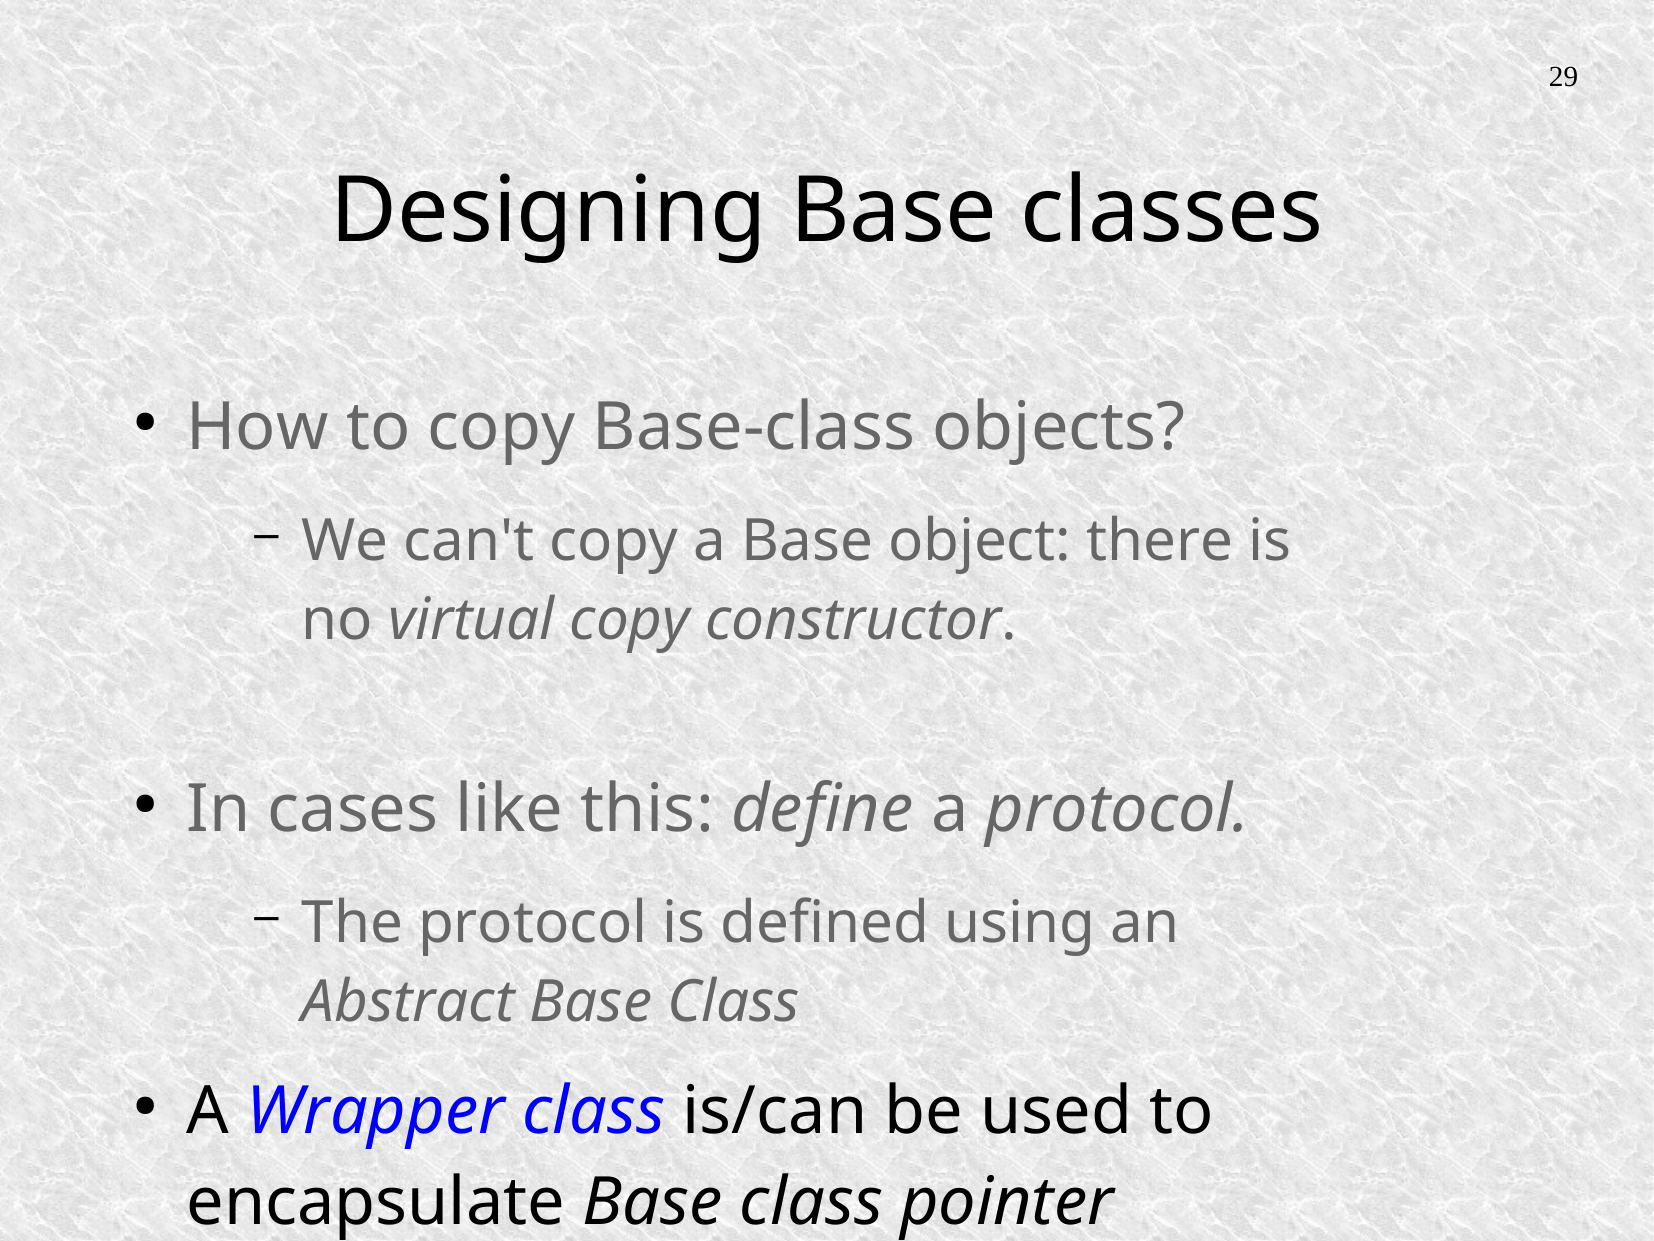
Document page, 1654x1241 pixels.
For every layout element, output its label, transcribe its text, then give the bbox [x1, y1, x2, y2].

title Designing Base classes [121, 102, 1534, 311]
picture [0, 0, 1654, 1241]
list How to copy Base-class objects? We can't copy a Base object: there is no virtual copy constructor. In cases like this: define a protocol. The protocol is defined using an Abstract Base Class A Wrapper class is/can be used to encapsulate Base class pointer manipulations [115, 378, 1528, 1174]
